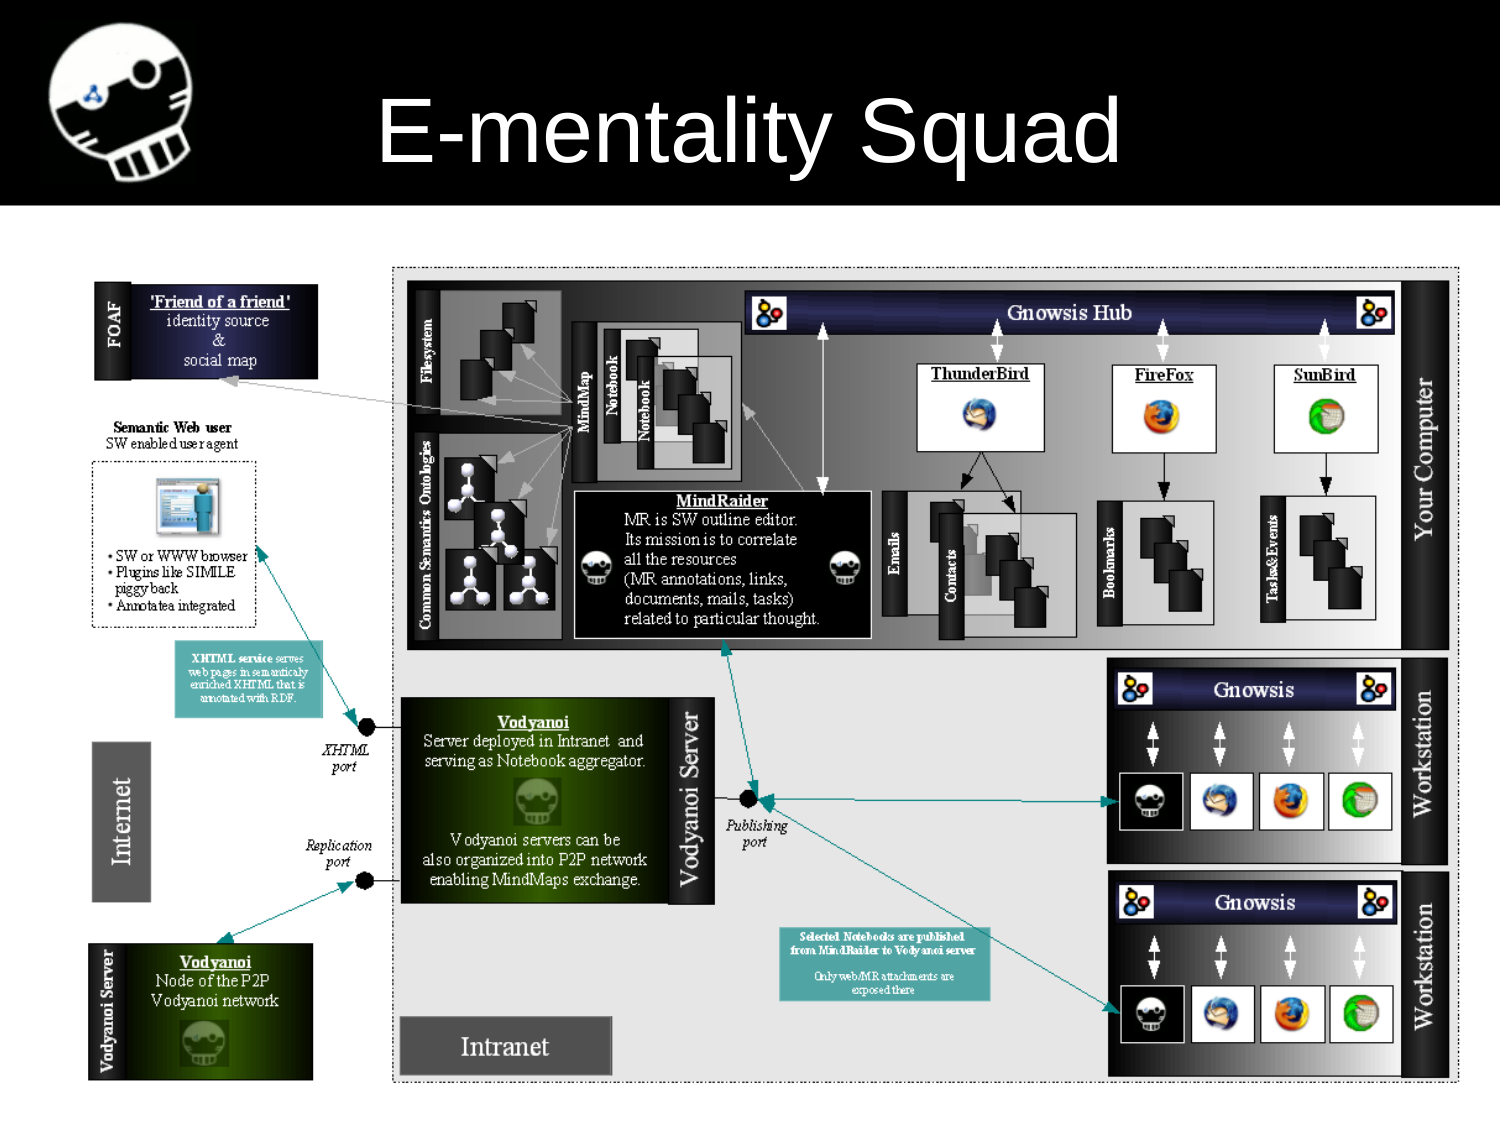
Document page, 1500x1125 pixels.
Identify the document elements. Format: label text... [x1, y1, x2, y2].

title E-mentality Squad [112, 37, 1388, 225]
picture [0, 0, 1500, 1125]
